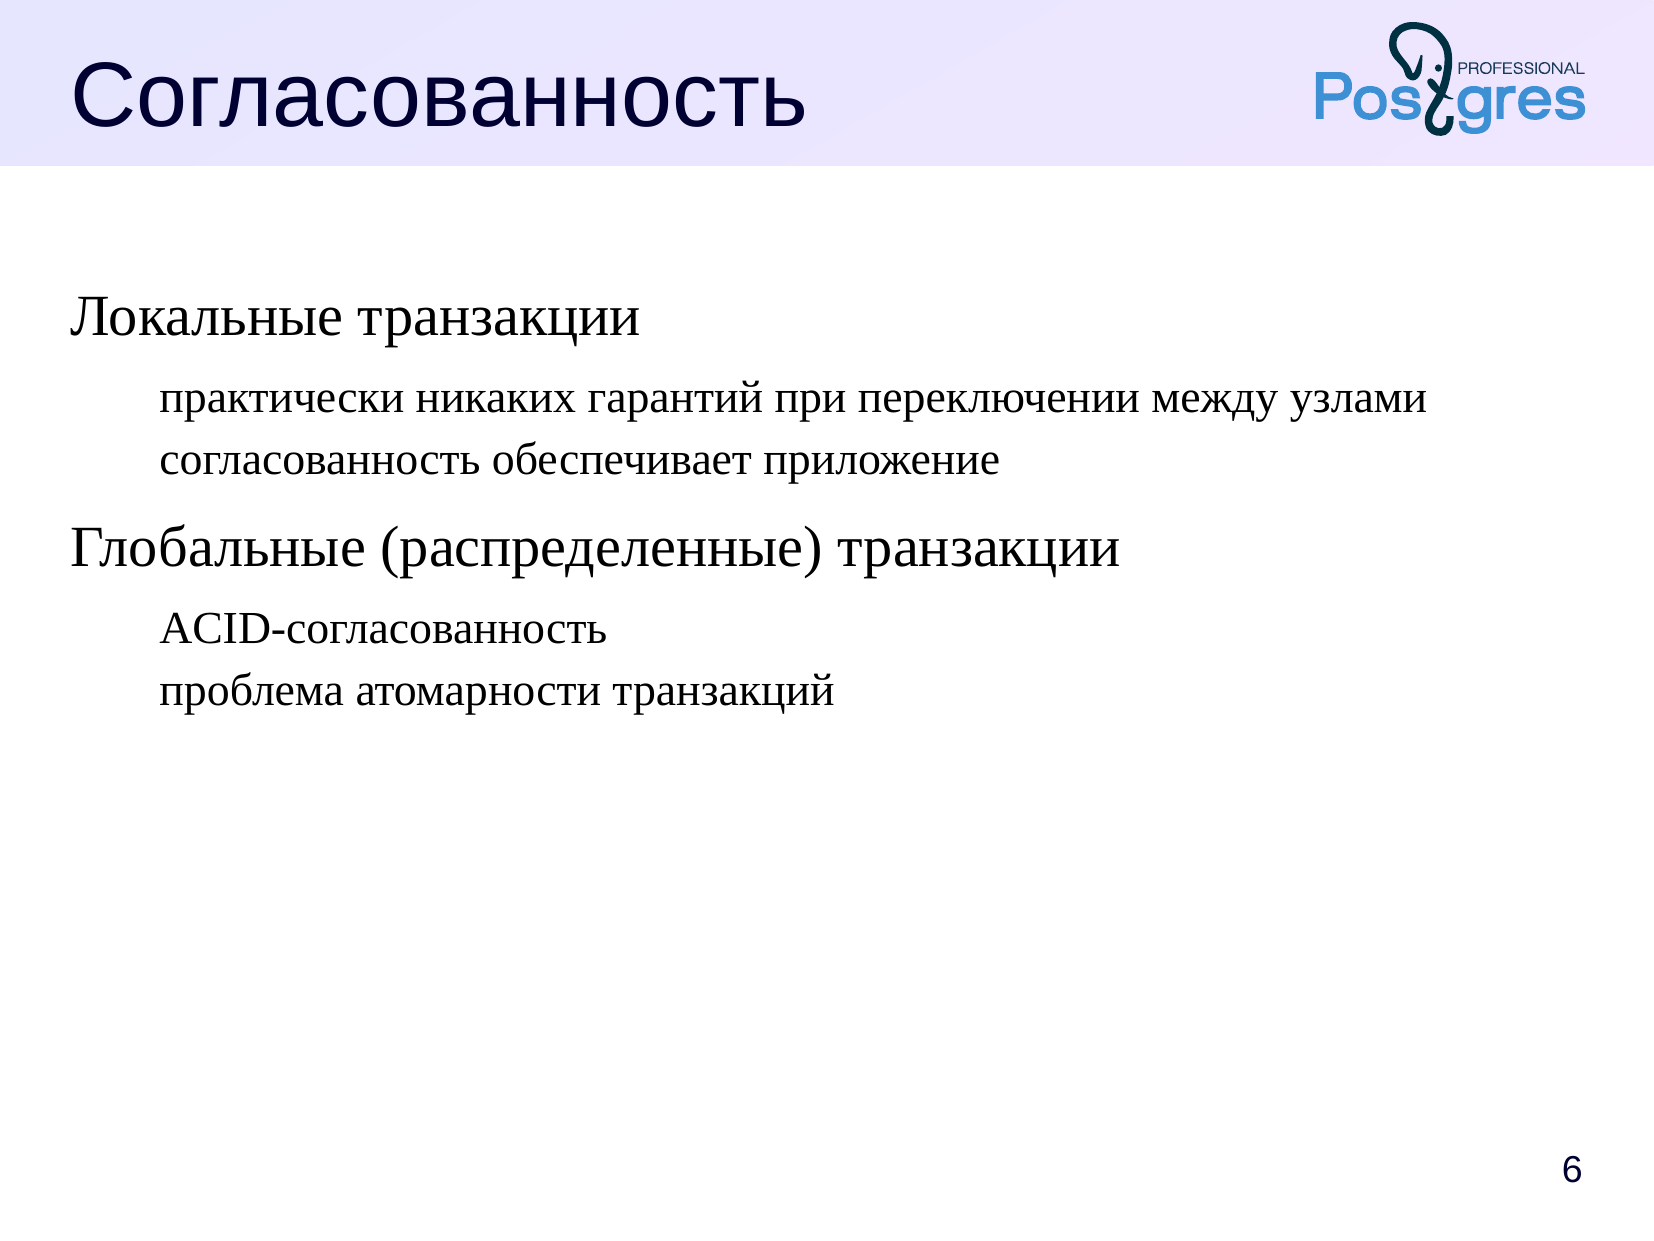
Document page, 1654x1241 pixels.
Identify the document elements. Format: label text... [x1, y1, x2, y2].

list Локальные транзакции практически никаких гарантий при переключении между узлами согласованность обеспечивает приложение Глобальные (распределенные) транзакции ACID-согласованность проблема атомарности транзакций [70, 283, 1583, 1141]
title Согласованность [70, 43, 1241, 147]
